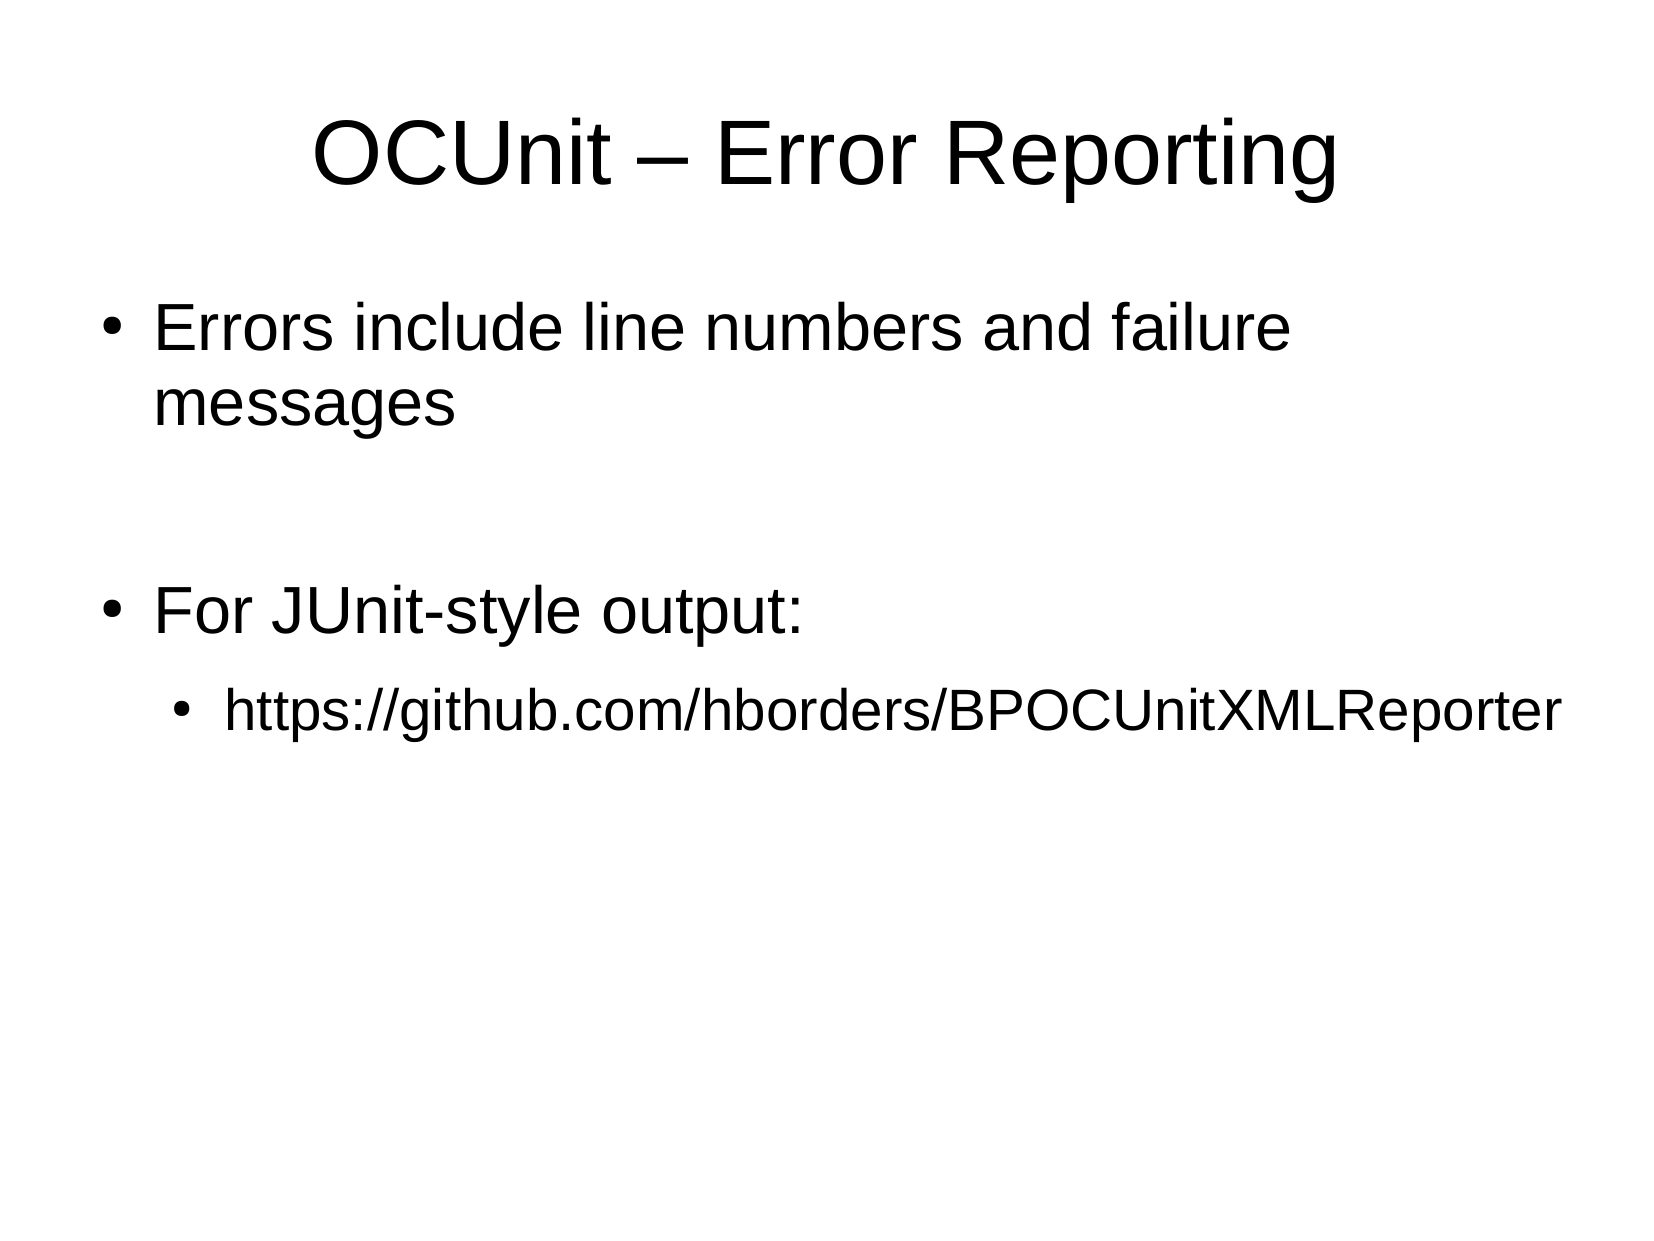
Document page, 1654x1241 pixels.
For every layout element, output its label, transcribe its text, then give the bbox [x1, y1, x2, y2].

list Errors include line numbers and failure messages For JUnit-style output: https://github.com/hborders/BPOCUnitXMLReporter [82, 290, 1571, 1109]
title OCUnit – Error Reporting [82, 49, 1571, 257]
